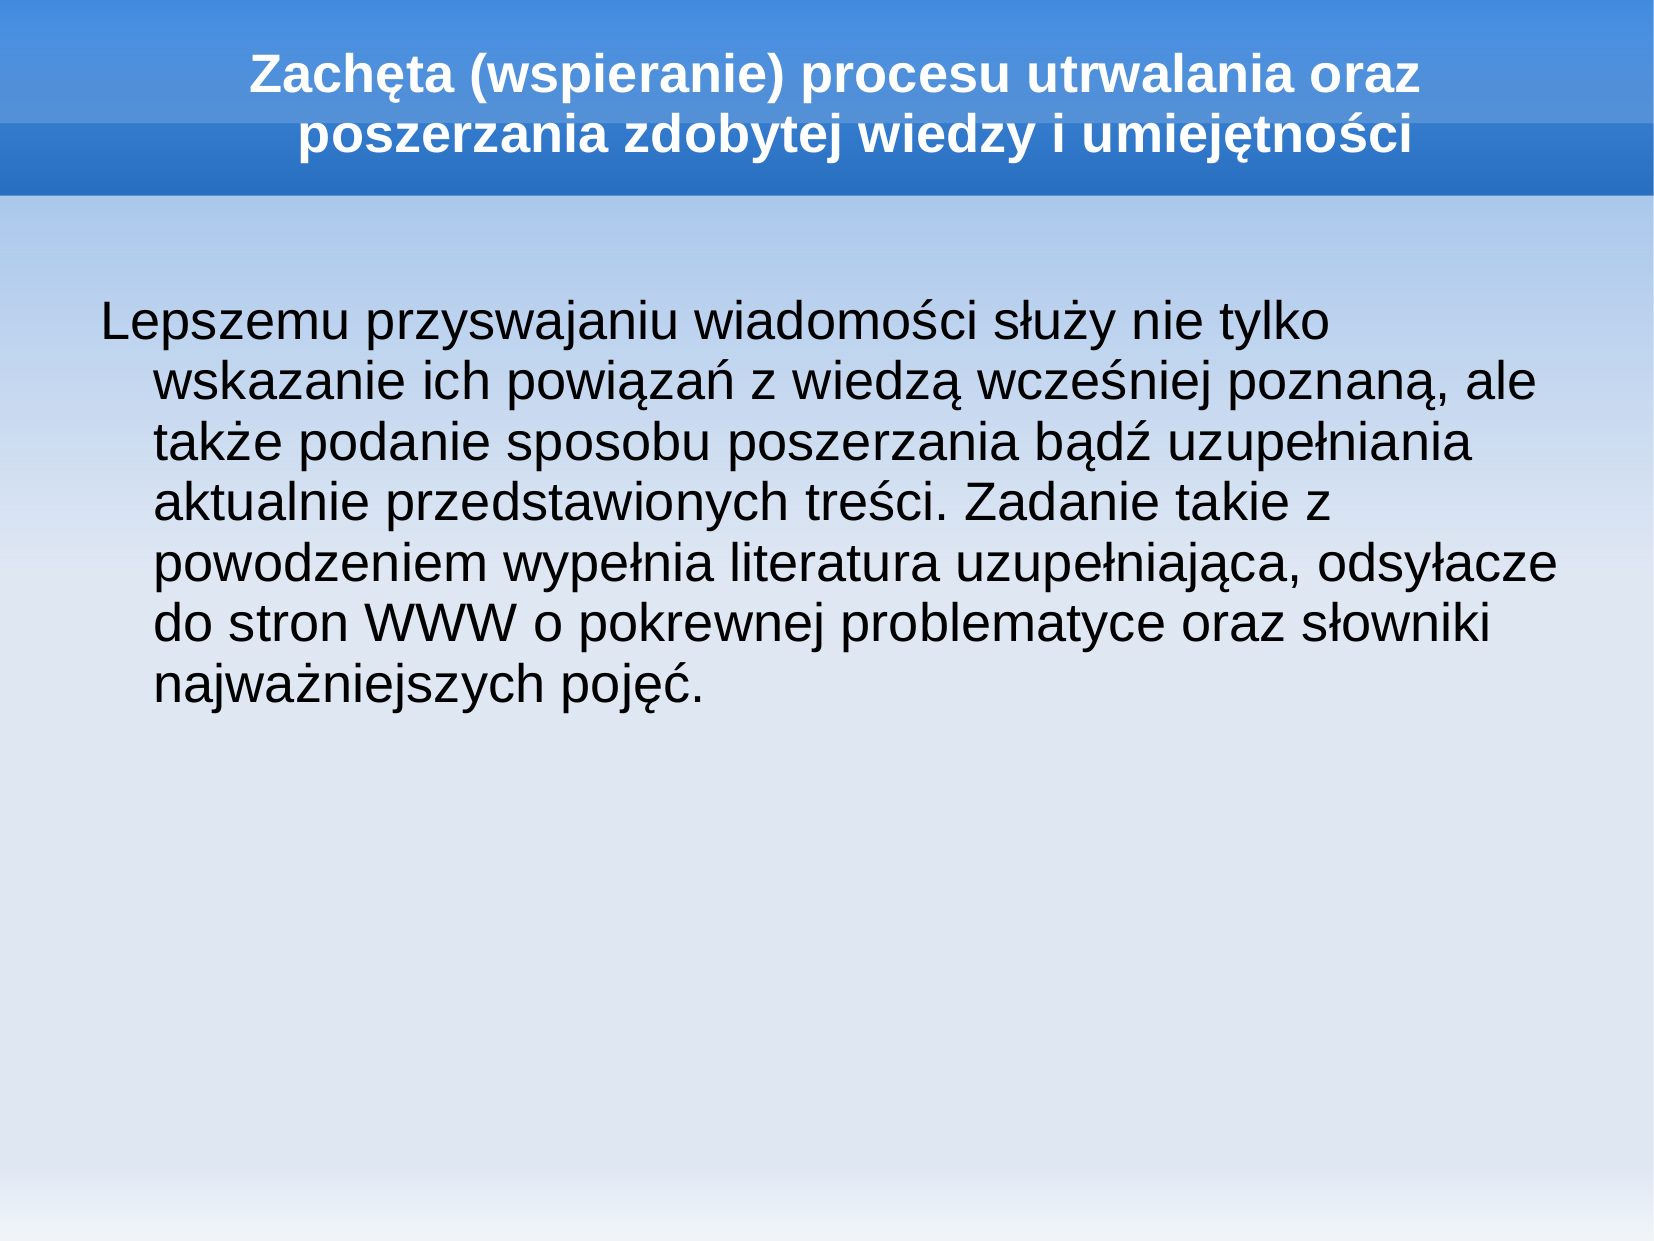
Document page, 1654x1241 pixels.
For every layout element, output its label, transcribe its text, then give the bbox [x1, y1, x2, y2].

list Lepszemu przyswajaniu wiadomości służy nie tylko wskazanie ich powiązań z wiedzą wcześniej poznaną, ale także podanie sposobu poszerzania bądź uzupełniania aktualnie przedstawionych treści. Zadanie takie z powodzeniem wypełnia literatura uzupełniająca, odsyłacze do stron WWW o pokrewnej problematyce oraz słowniki najważniejszych pojęć. [82, 290, 1571, 1094]
title Zachęta (wspieranie) procesu utrwalania oraz poszerzania zdobytej wiedzy i umiejętności [76, 7, 1565, 200]
picture [0, 0, 1654, 1241]
